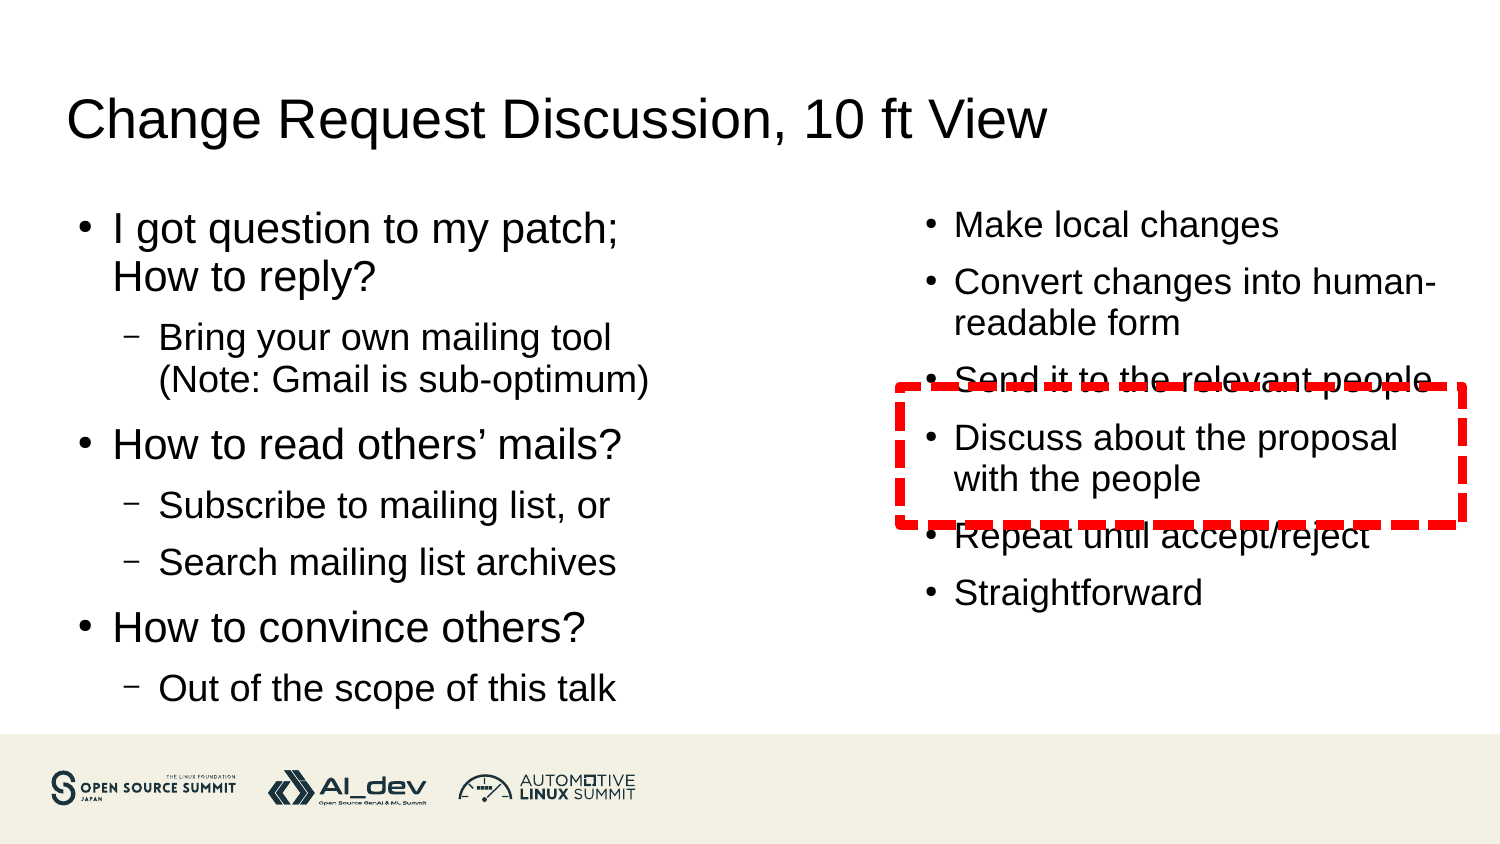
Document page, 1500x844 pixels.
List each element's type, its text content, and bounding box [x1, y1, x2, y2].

list Make local changes Convert changes into human-readable form Send it to the relevant people Discuss about the proposal with the people Repeat until accept/reject Straightforward [900, 189, 1469, 638]
list I got question to my patch; How to reply? Bring your own mailing tool (Note: Gmail is sub-optimum) How to read others’ mails? Subscribe to mailing list, or Search mailing list archives How to convince others? Out of the scope of this talk [51, 189, 713, 734]
title Change Request Discussion, 10 ft View [51, 72, 1449, 167]
